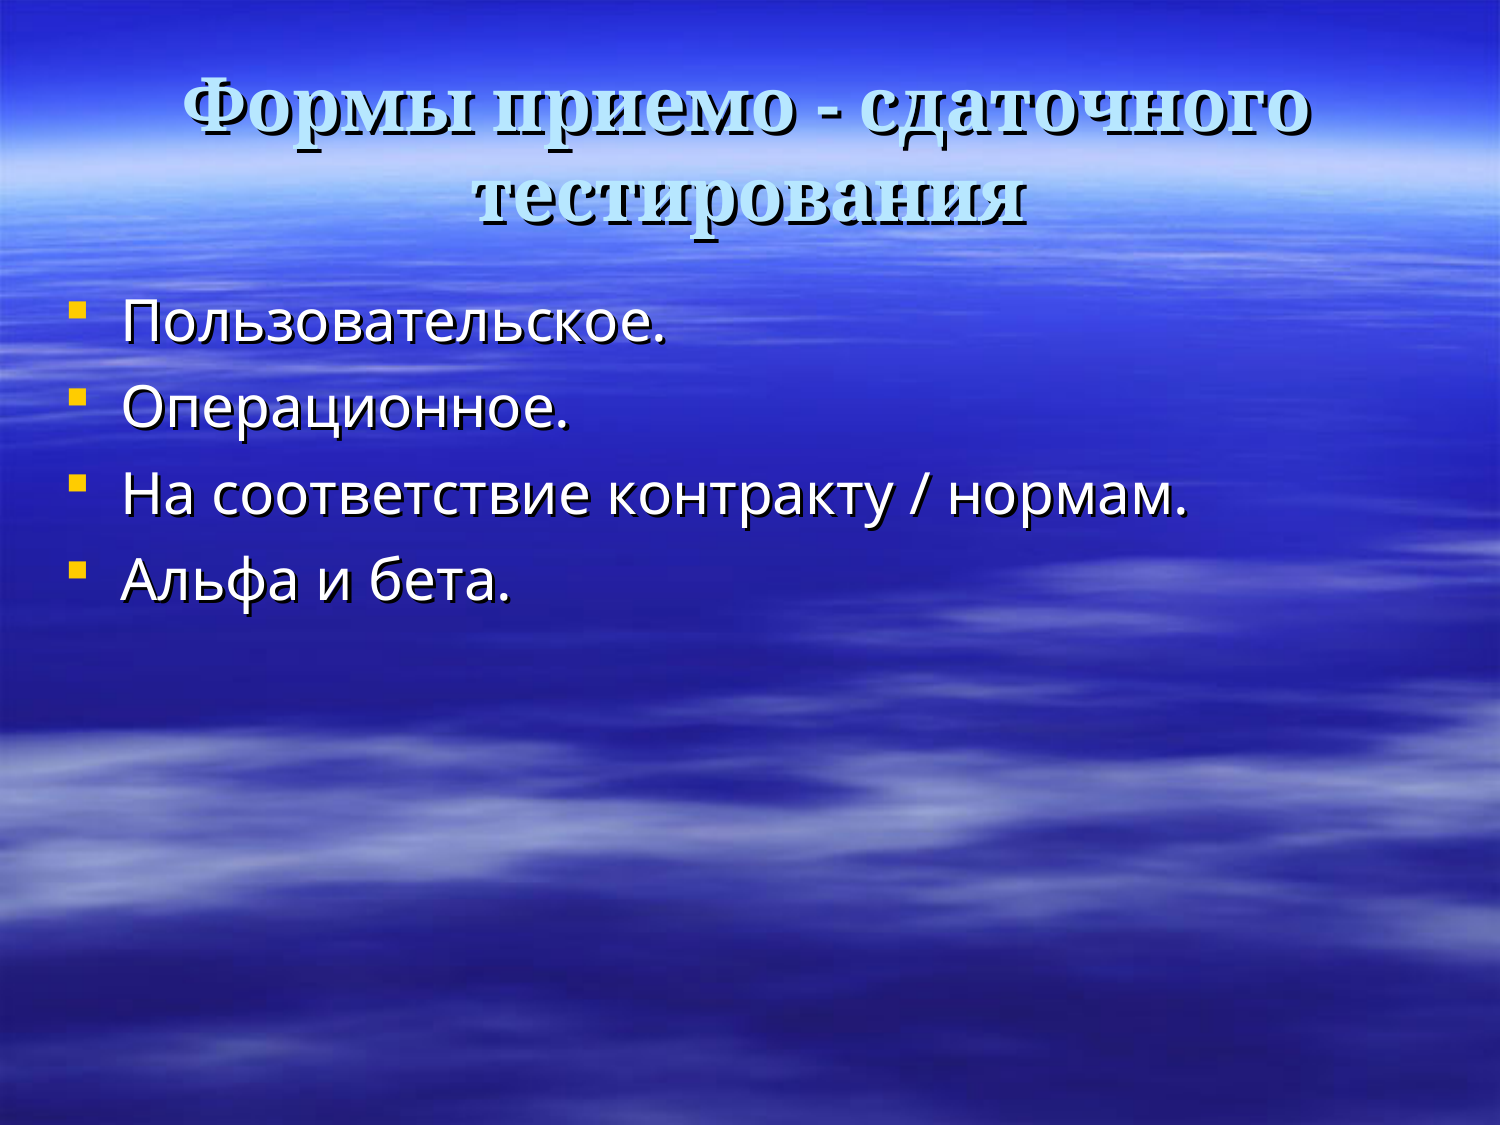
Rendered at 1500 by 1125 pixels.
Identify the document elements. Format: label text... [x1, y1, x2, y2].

text_box Пользовательское. Операционное. На соответствие контракту / нормам. Альфа и бета. [49, 274, 1451, 1001]
picture [0, 0, 1500, 1125]
title Формы приемо - сдаточного тестирования [49, 28, 1446, 265]
